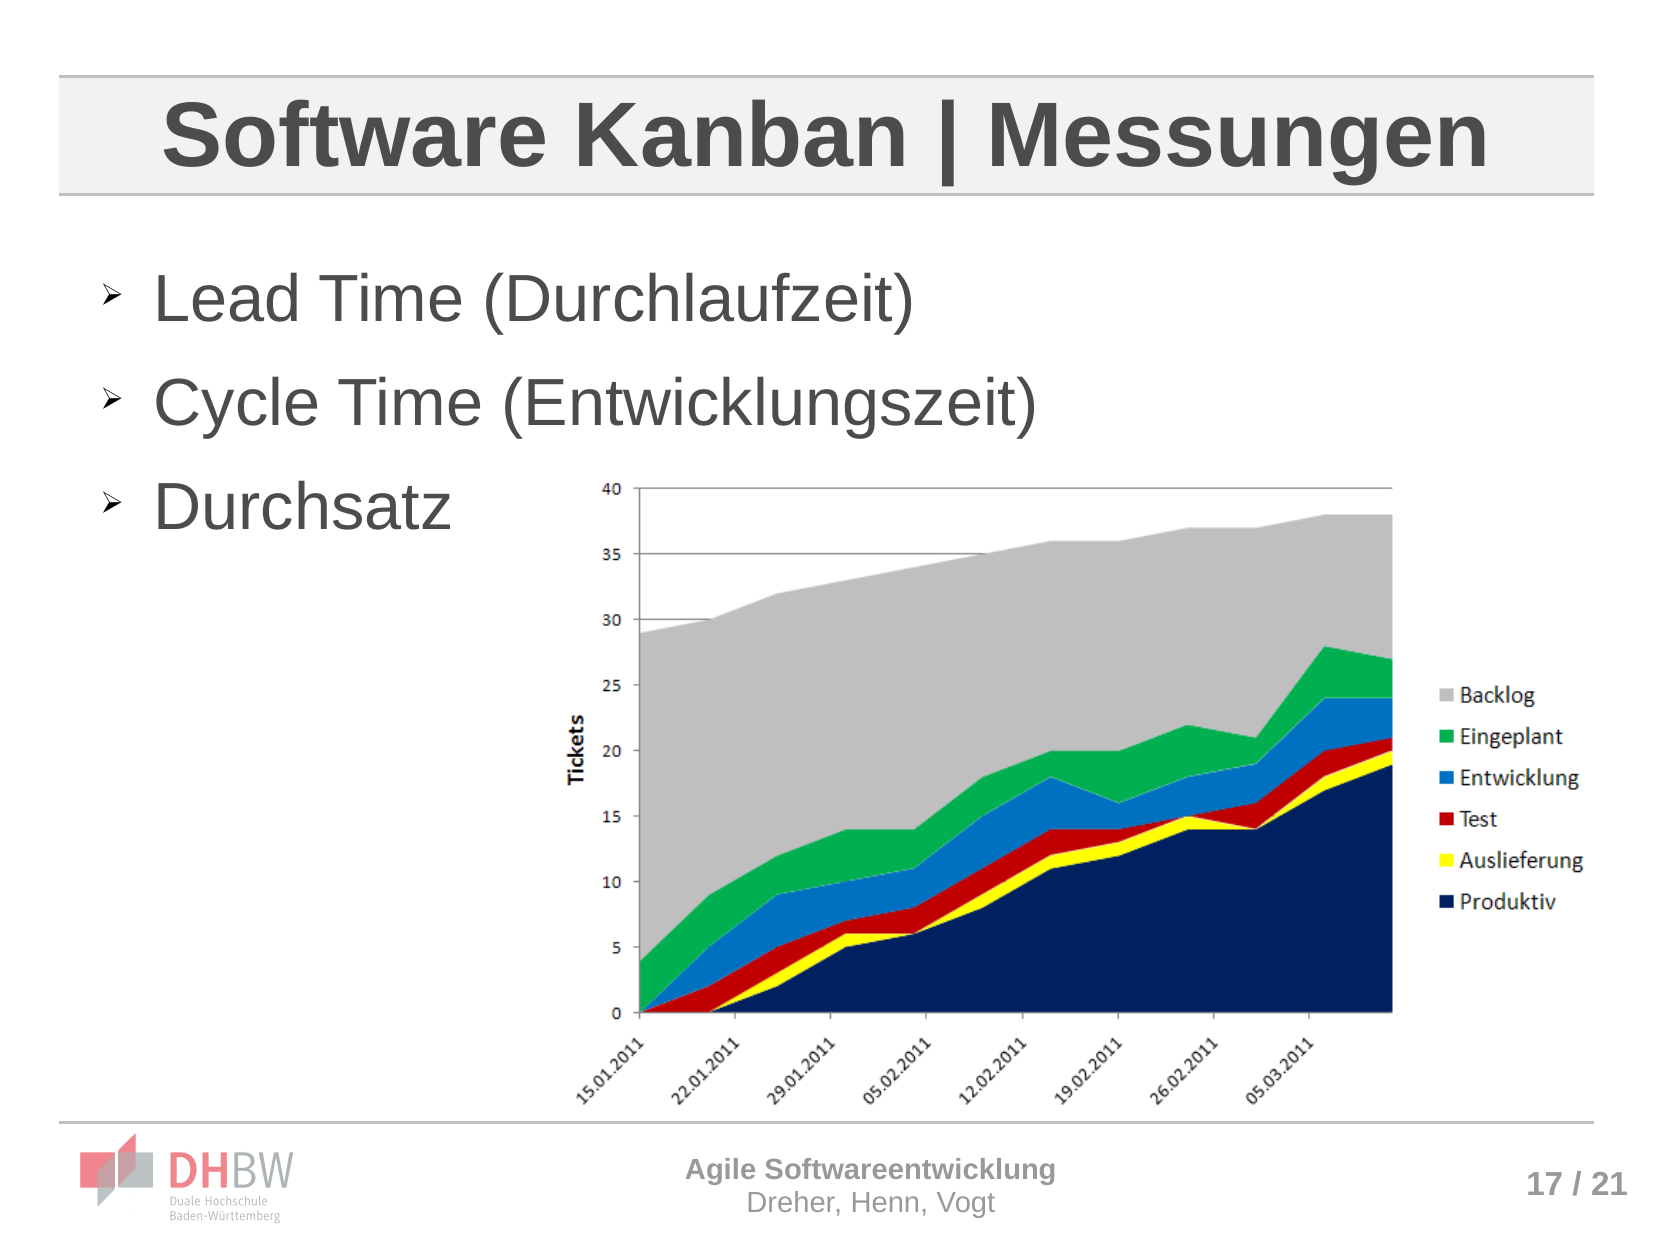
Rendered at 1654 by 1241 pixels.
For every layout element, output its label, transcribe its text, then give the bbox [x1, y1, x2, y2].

title Software Kanban | Messungen [82, 31, 1571, 239]
picture [78, 1133, 296, 1225]
list Lead Time (Durchlaufzeit) Cycle Time (Entwicklungszeit) Durchsatz [82, 260, 1571, 1080]
picture [555, 472, 1595, 1119]
